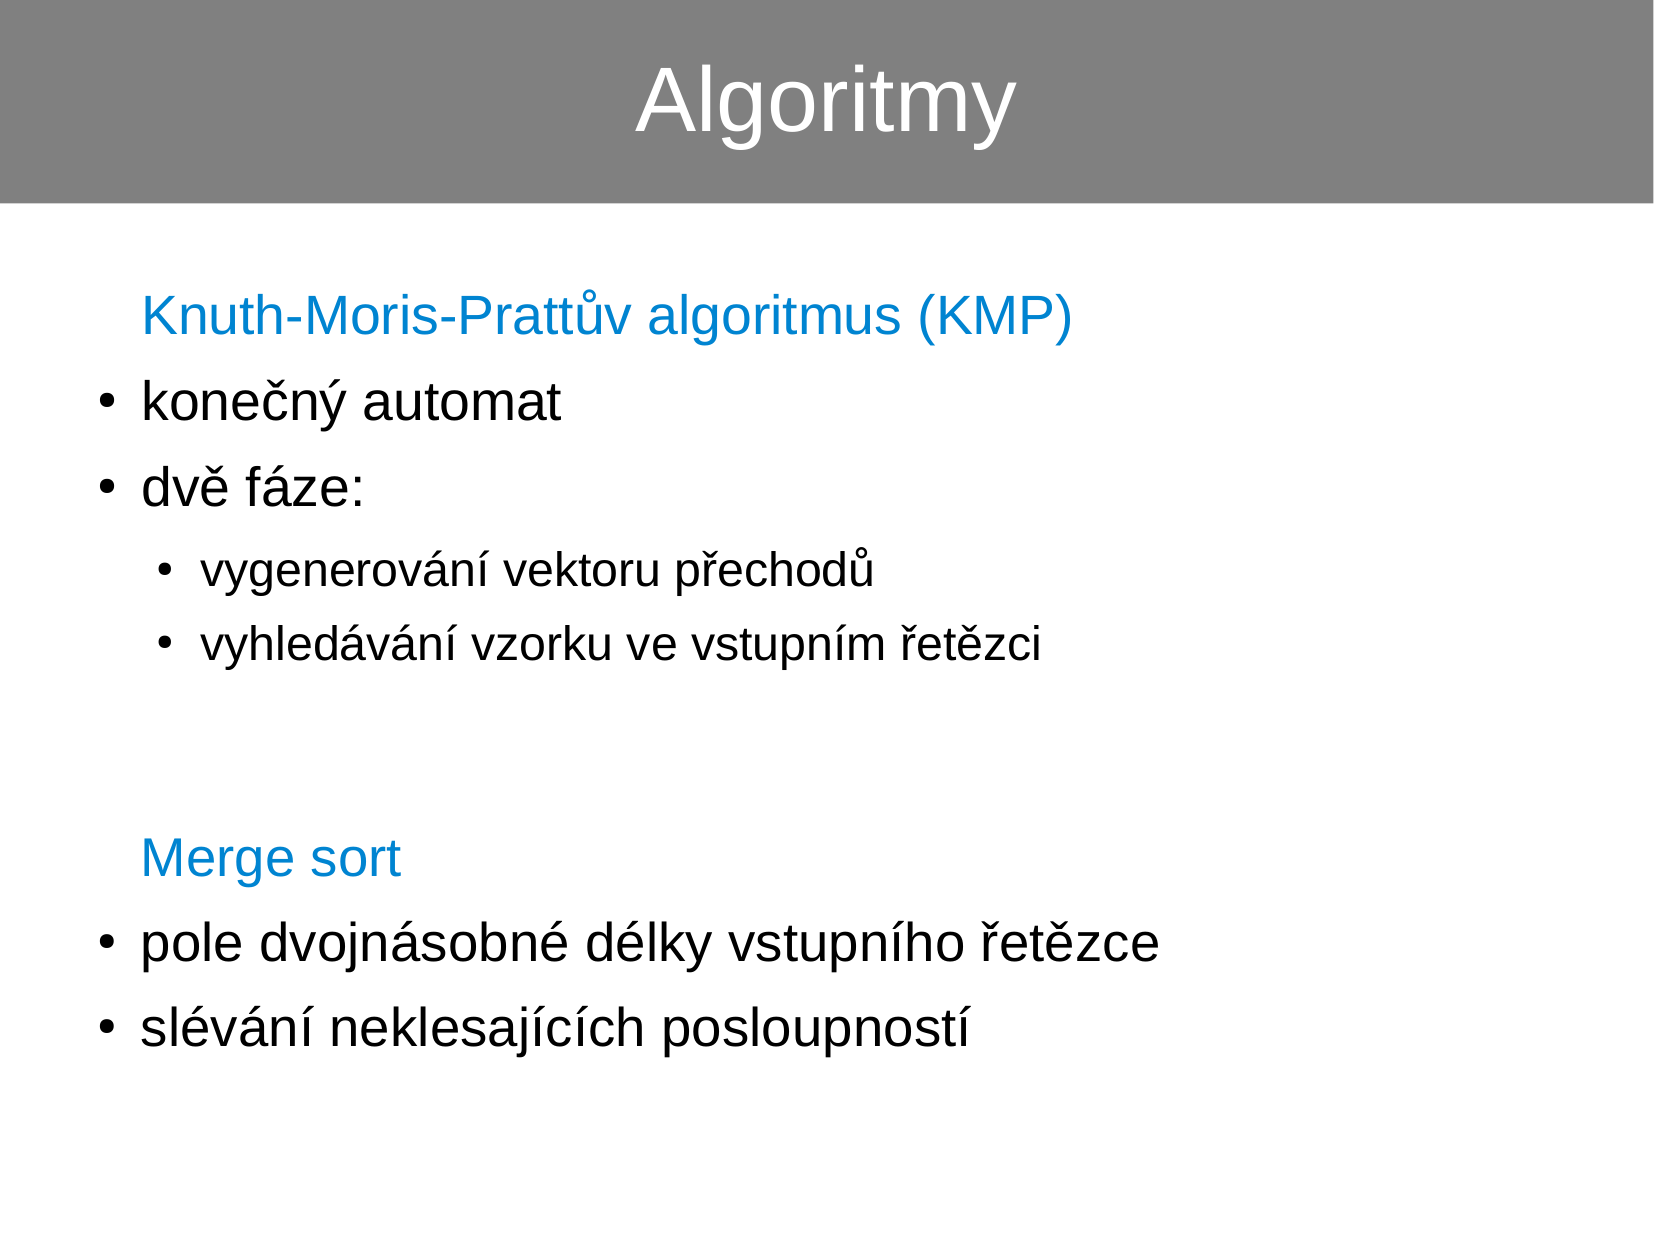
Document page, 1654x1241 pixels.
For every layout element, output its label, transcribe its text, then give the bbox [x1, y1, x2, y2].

list Merge sort pole dvojnásobné délky vstupního řetězce slévání neklesajících posloupností [82, 826, 1571, 1061]
list Knuth-Moris-Prattův algoritmus (KMP) konečný automat dvě fáze: vygenerování vektoru přechodů vyhledávání vzorku ve vstupním řetězci [82, 284, 1571, 675]
title Algoritmy [0, 0, 1654, 204]
